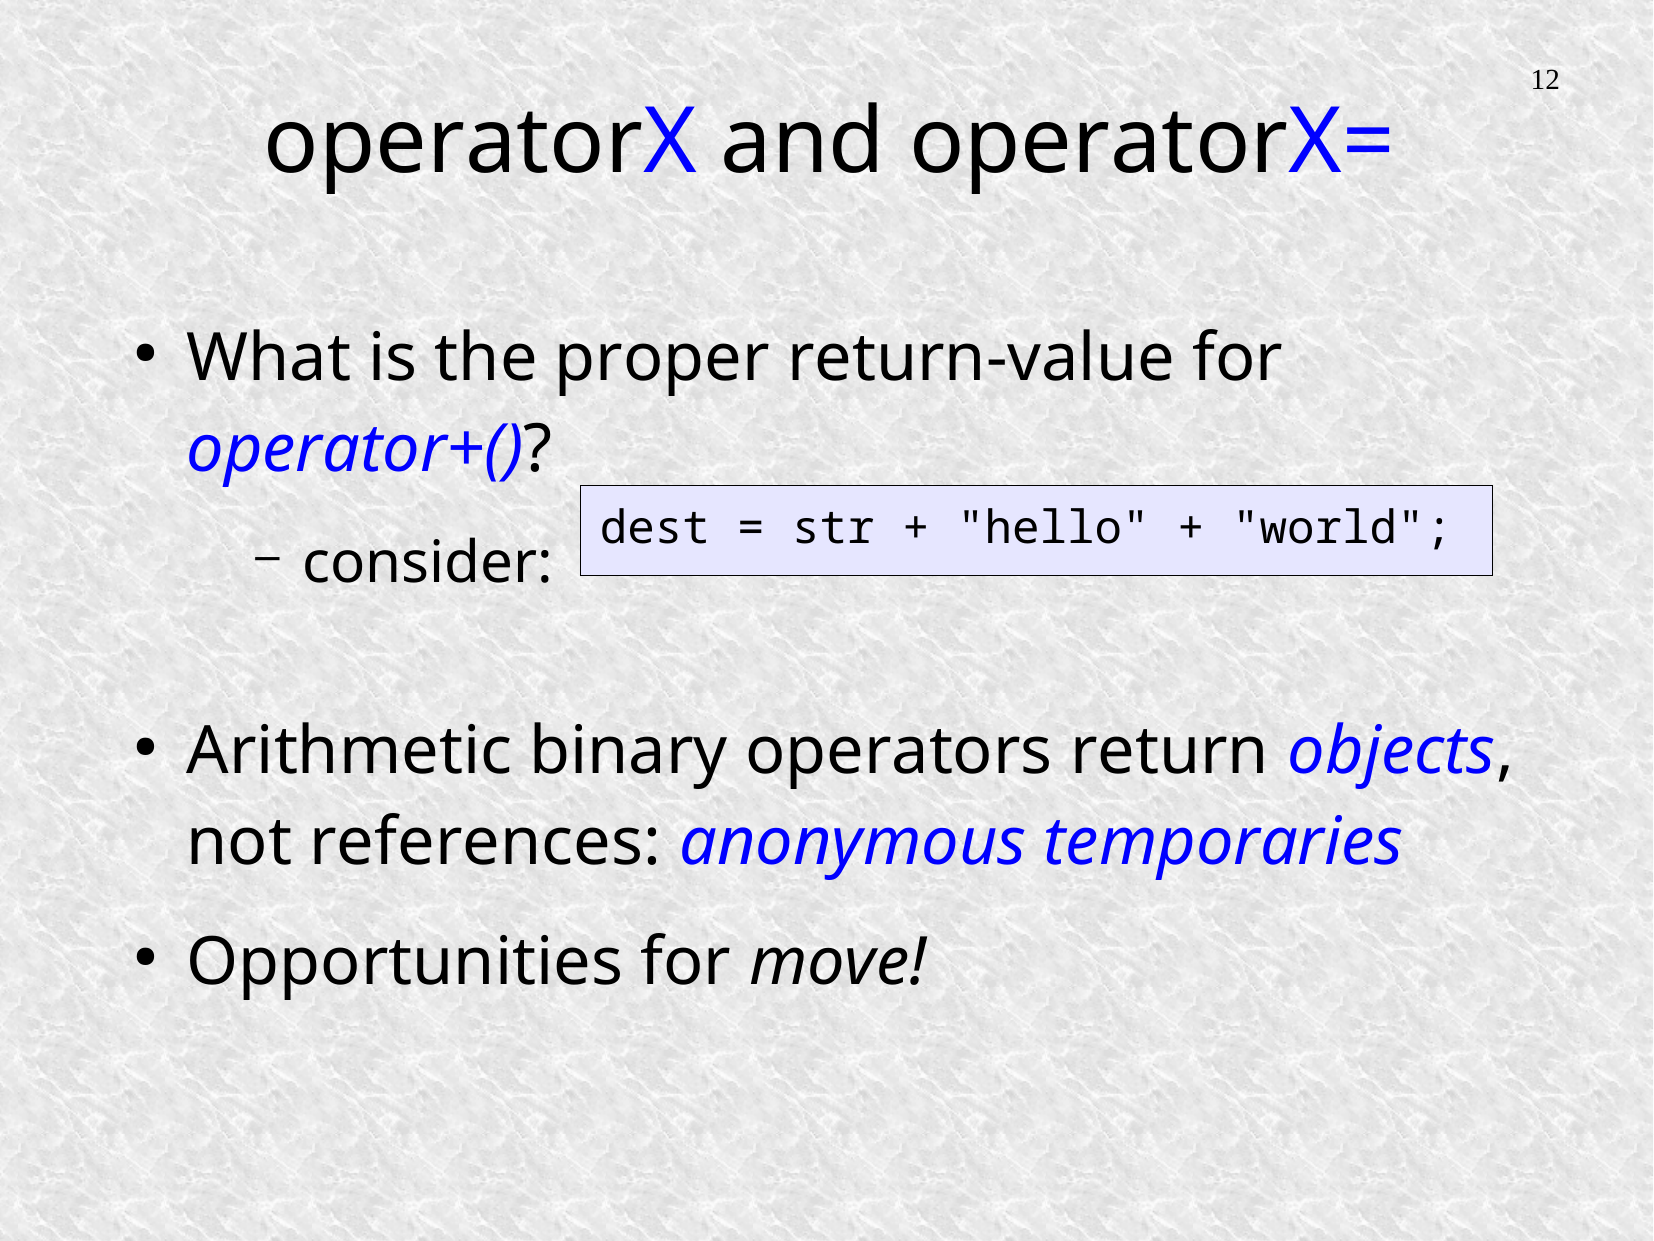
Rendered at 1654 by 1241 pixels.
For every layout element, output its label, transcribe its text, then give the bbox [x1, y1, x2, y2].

picture [0, 0, 1654, 1241]
title operatorX and operatorX= [123, 33, 1536, 241]
list What is the proper return-value for operator+()? consider: Arithmetic binary operators return objects, not references: anonymous temporaries Opportunities for move! [115, 309, 1528, 1091]
text_box dest = str + "hello" + "world"; [599, 494, 1453, 548]
